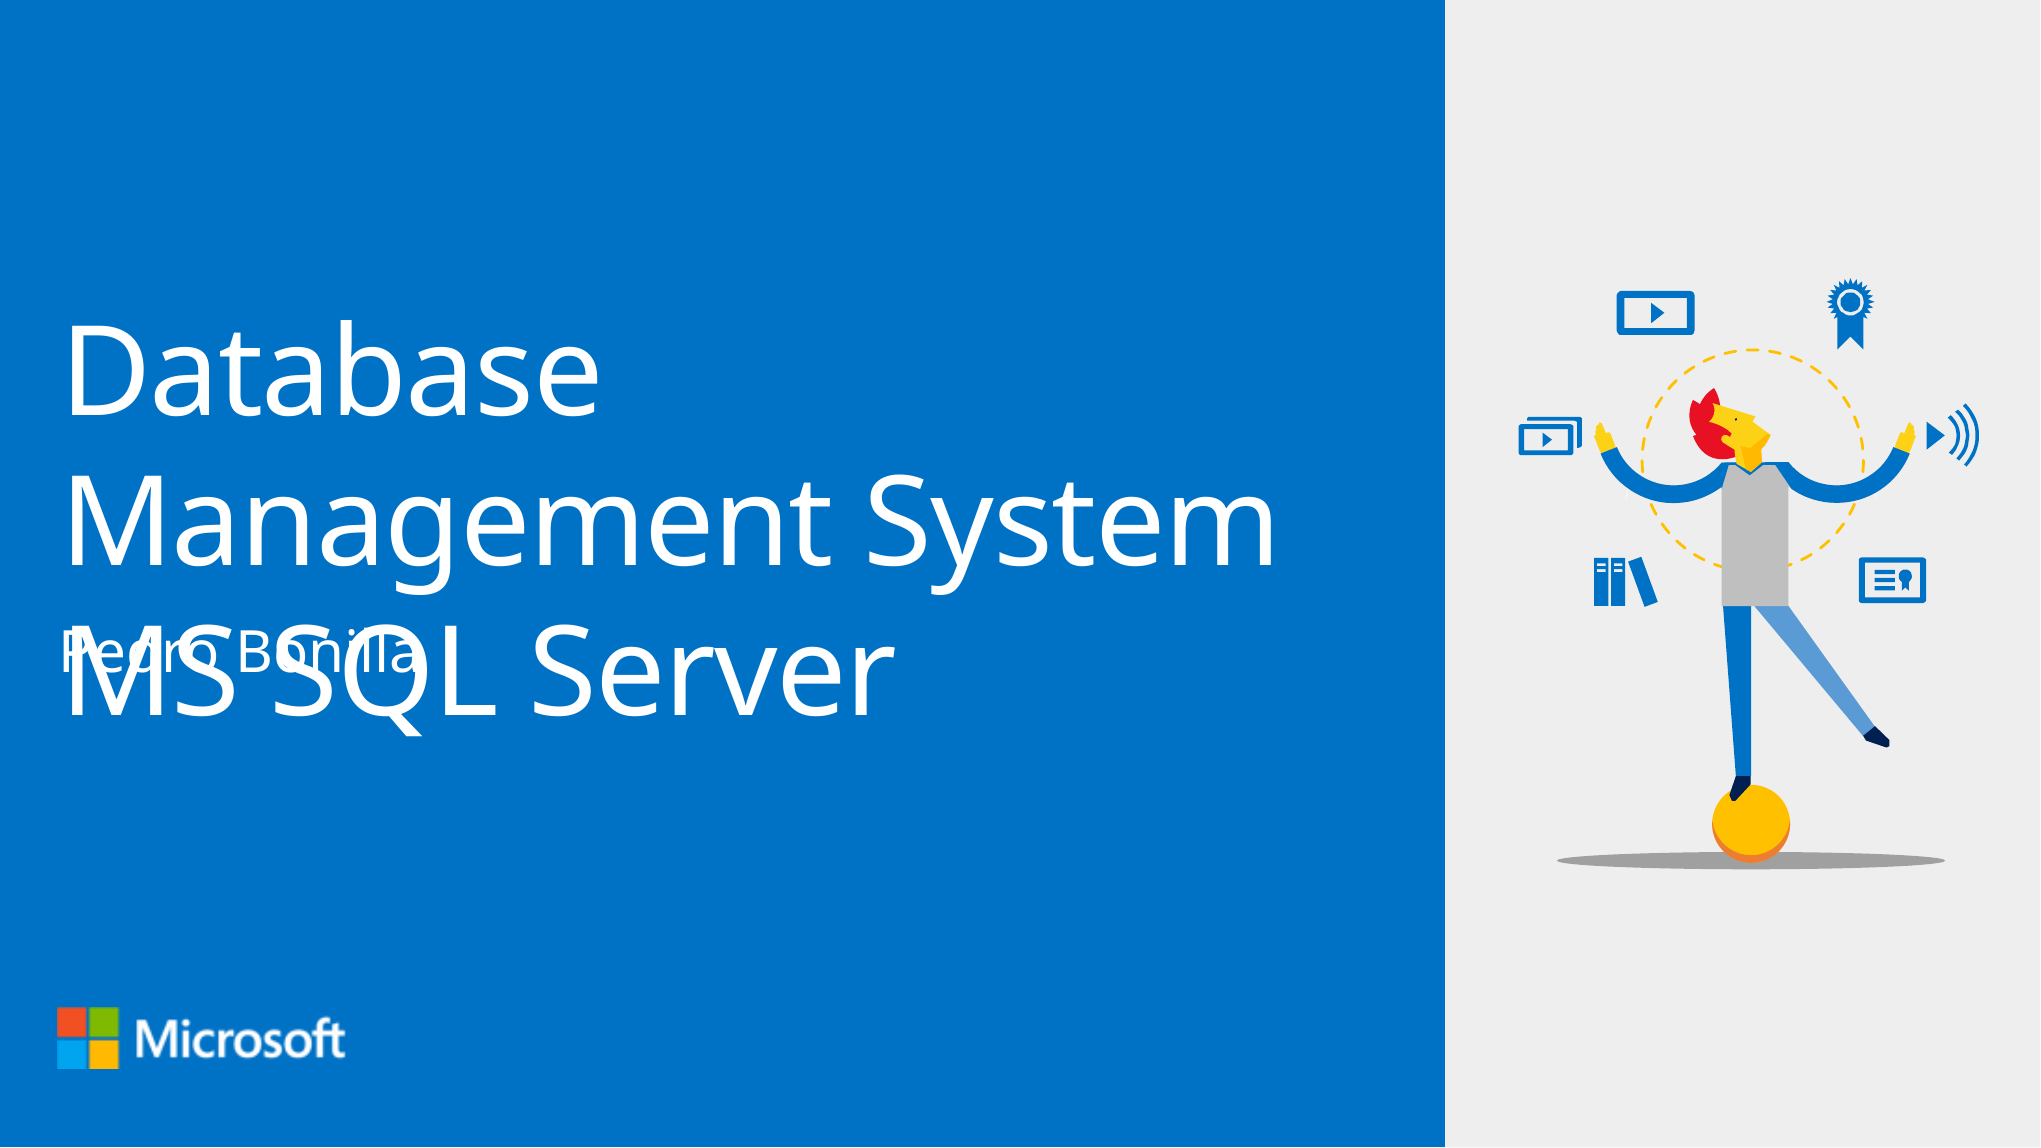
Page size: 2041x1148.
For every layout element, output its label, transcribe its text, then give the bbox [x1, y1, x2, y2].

title Database Management System MS SQL Server [45, 275, 1396, 456]
picture [57, 1007, 433, 1069]
list Pedro Bonilla [43, 598, 1394, 749]
